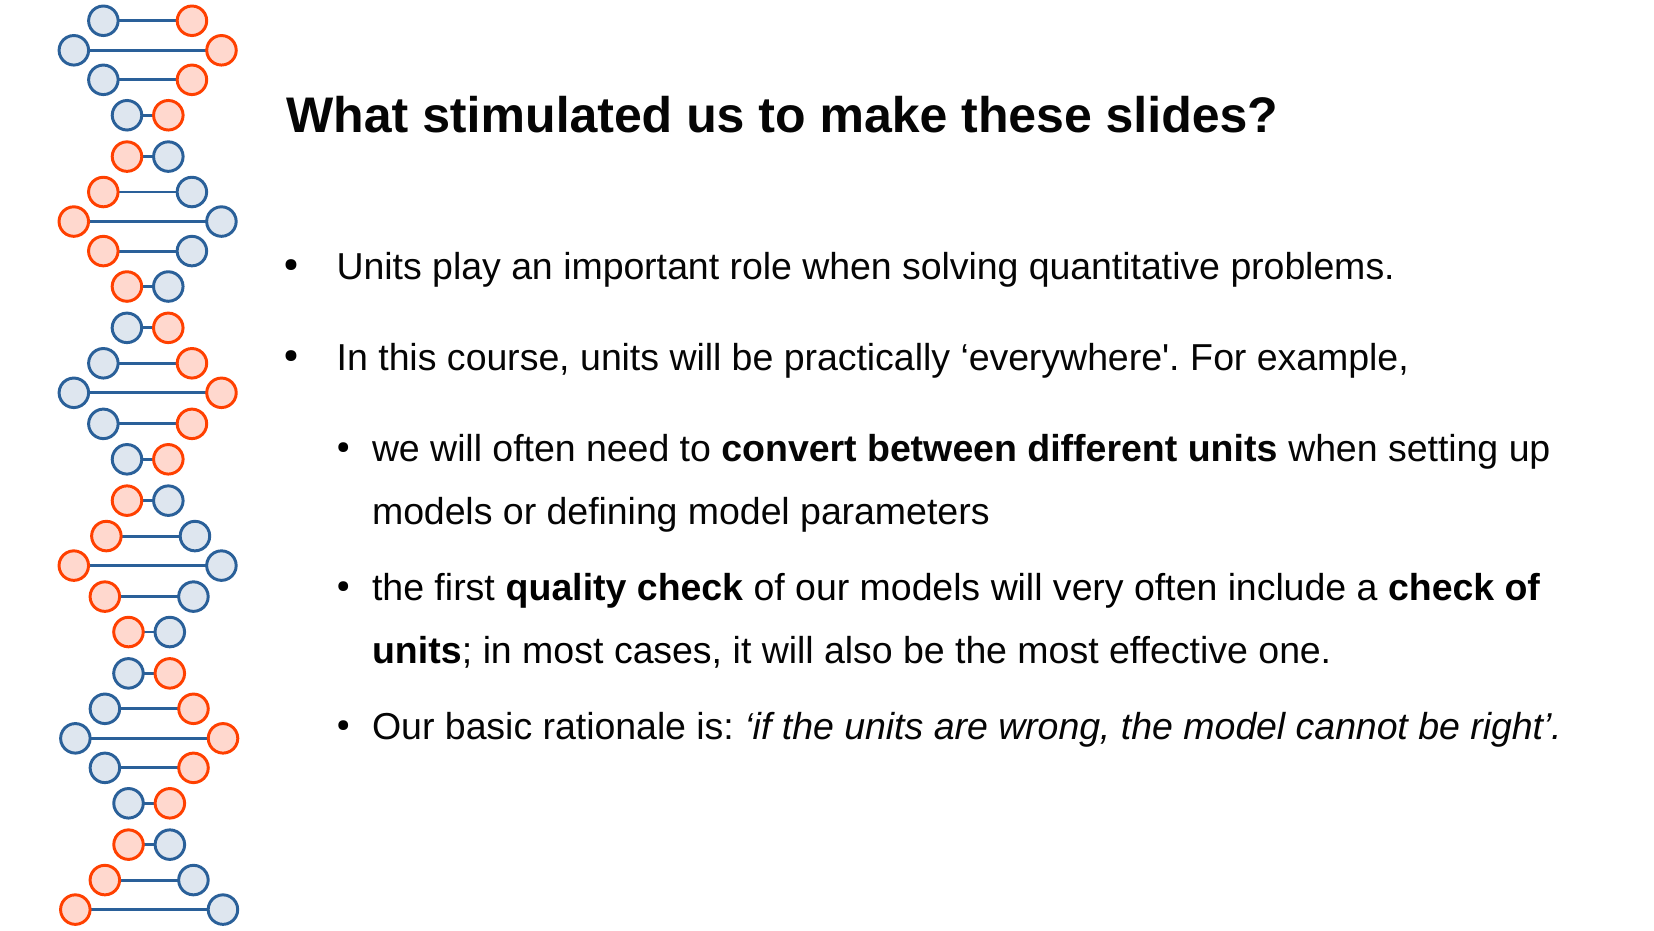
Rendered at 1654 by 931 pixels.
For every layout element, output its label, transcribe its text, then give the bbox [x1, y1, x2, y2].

list Units play an important role when solving quantitative problems. In this course, units will be practically ‘everywhere'. For example, we will often need to convert between different units when setting up models or defining model parameters the first quality check of our models will very often include a check of units; in most cases, it will also be the most effective one. Our basic rationale is: ‘if the units are wrong, the model cannot be right’. [265, 224, 1595, 901]
title What stimulated us to make these slides? [286, 37, 1299, 193]
